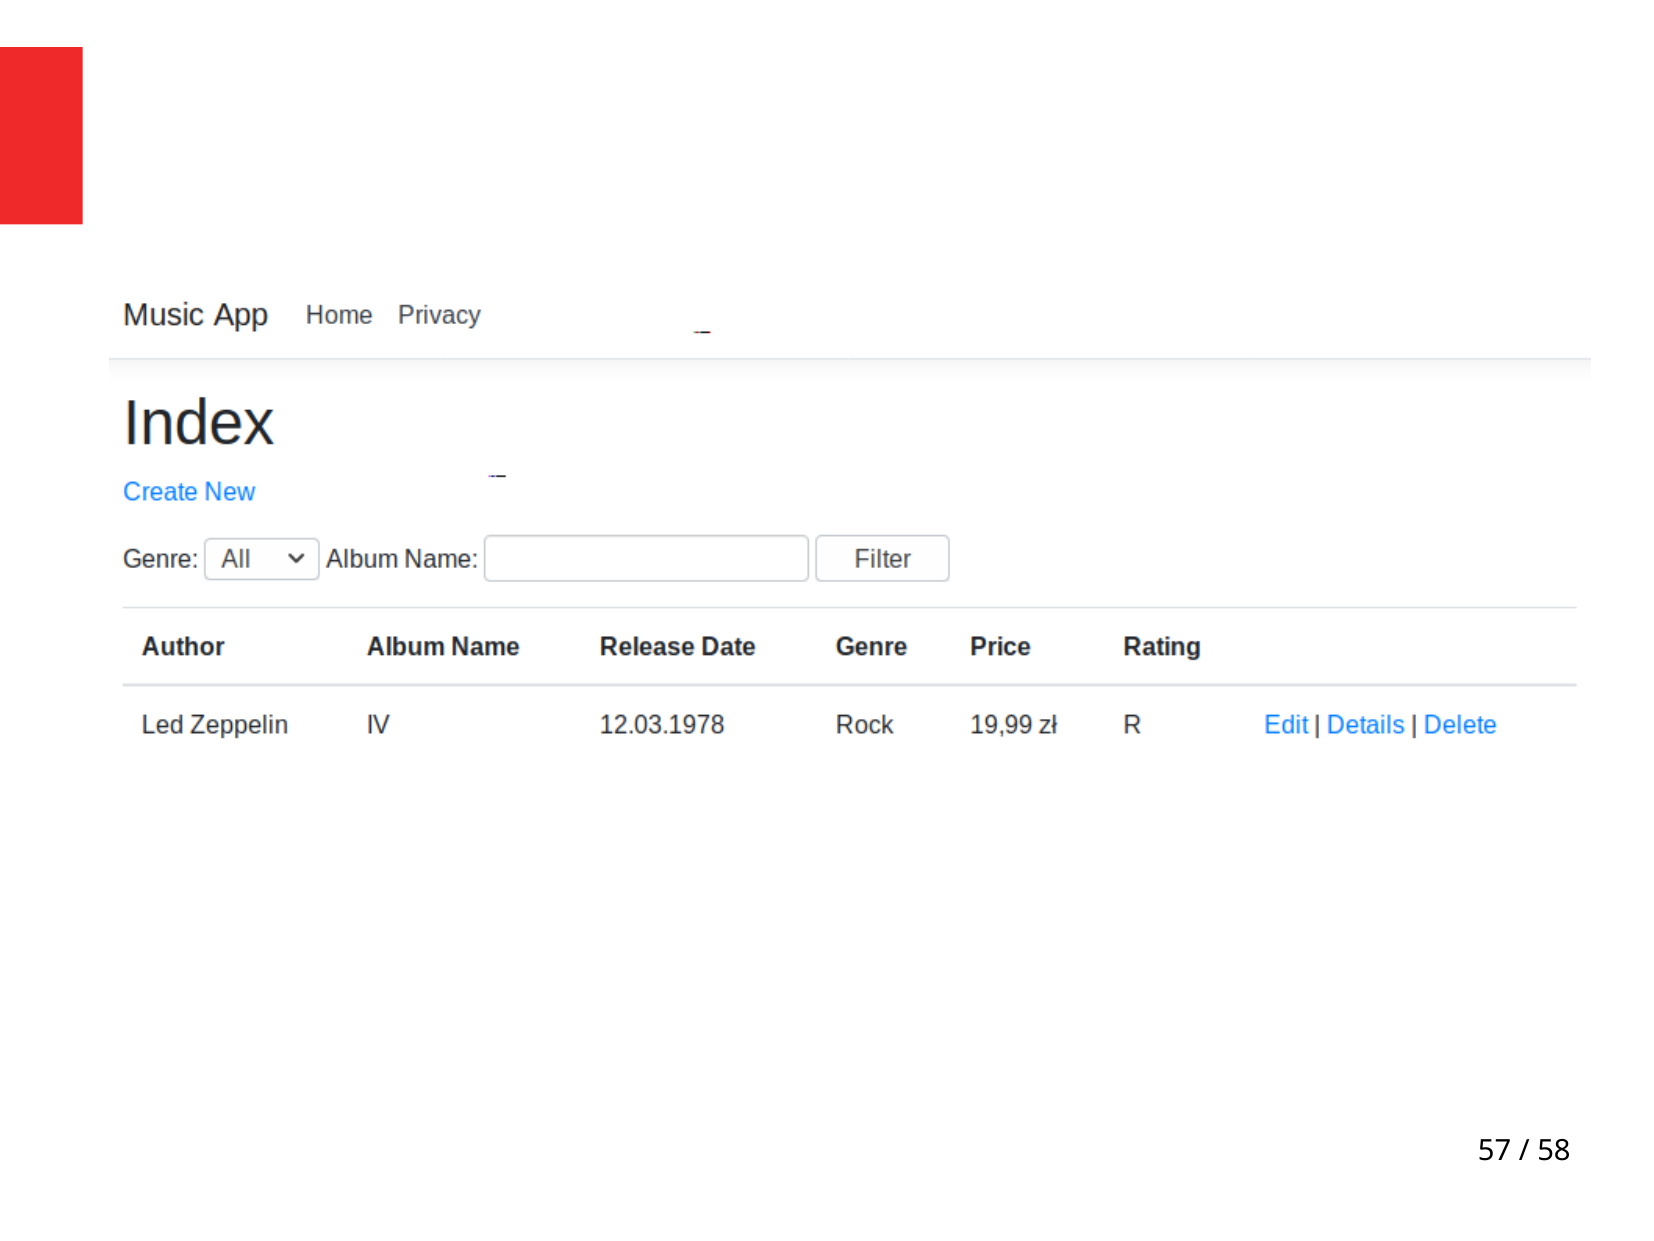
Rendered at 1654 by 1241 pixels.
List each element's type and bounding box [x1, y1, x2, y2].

picture [109, 288, 1591, 766]
